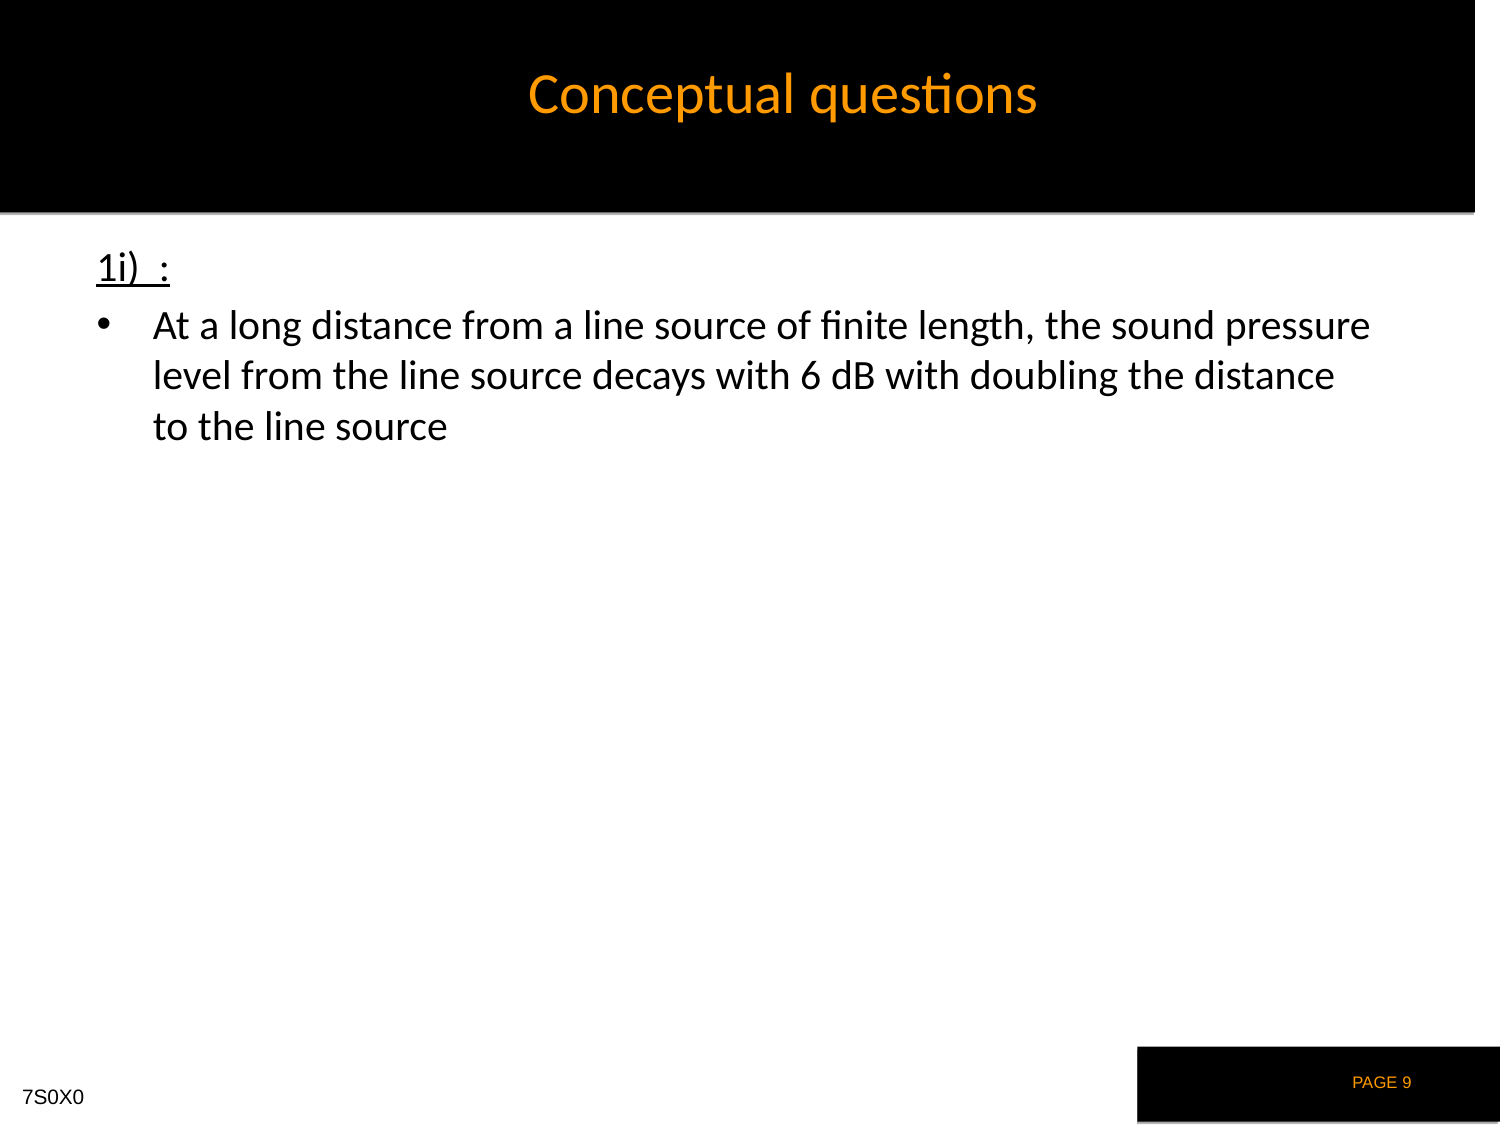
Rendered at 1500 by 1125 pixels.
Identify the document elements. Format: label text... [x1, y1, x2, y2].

text_box [0, 0, 1475, 213]
text_box [1137, 1046, 1500, 1122]
text_box 7S0X0 [22, 1080, 613, 1112]
text_box PAGE 9 [1352, 1066, 1453, 1098]
text_box Conceptual questions [125, 48, 1442, 200]
list 1i) : At a long distance from a line source of finite length, the sound pressure level from the line source decays with 6 dB with doubling the distance to the line source [81, 232, 1394, 882]
